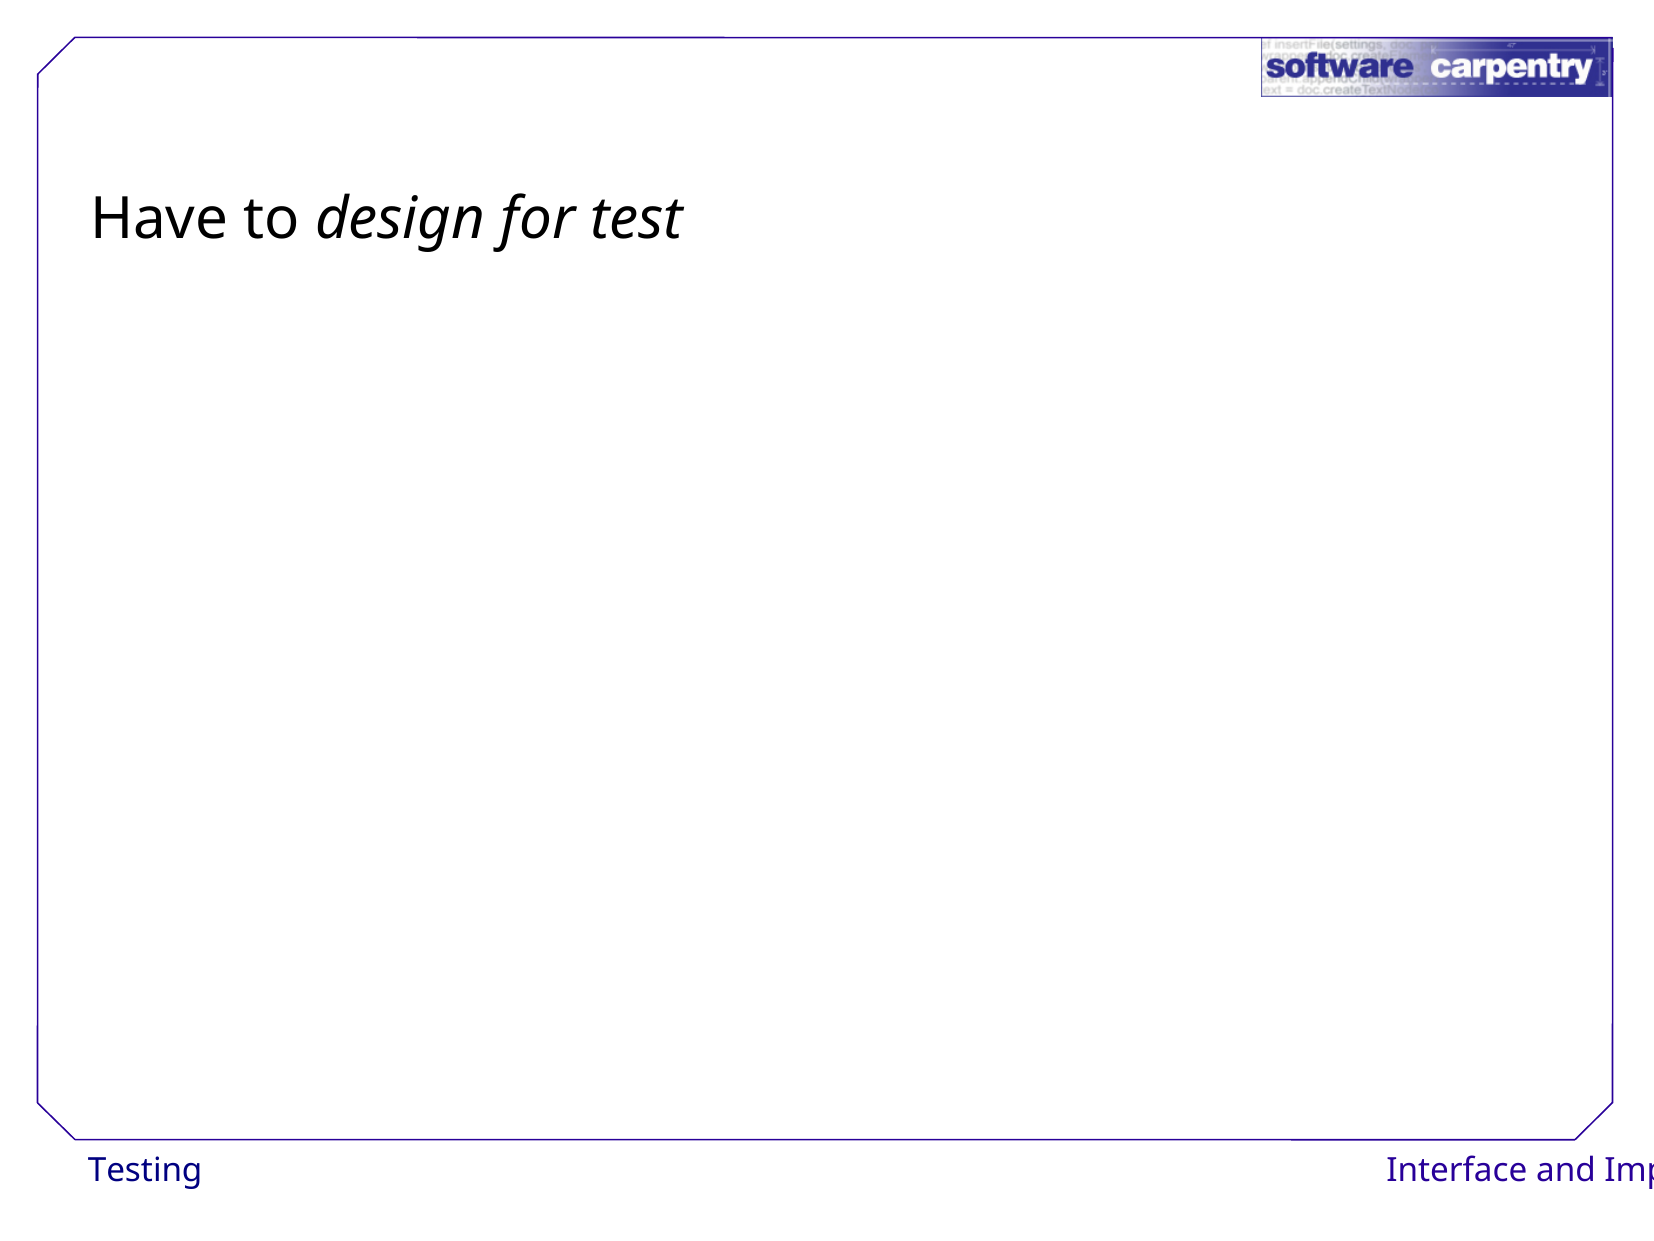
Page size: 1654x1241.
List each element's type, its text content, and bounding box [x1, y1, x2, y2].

picture [1261, 39, 1613, 97]
text_box Have to design for test [75, 138, 849, 259]
